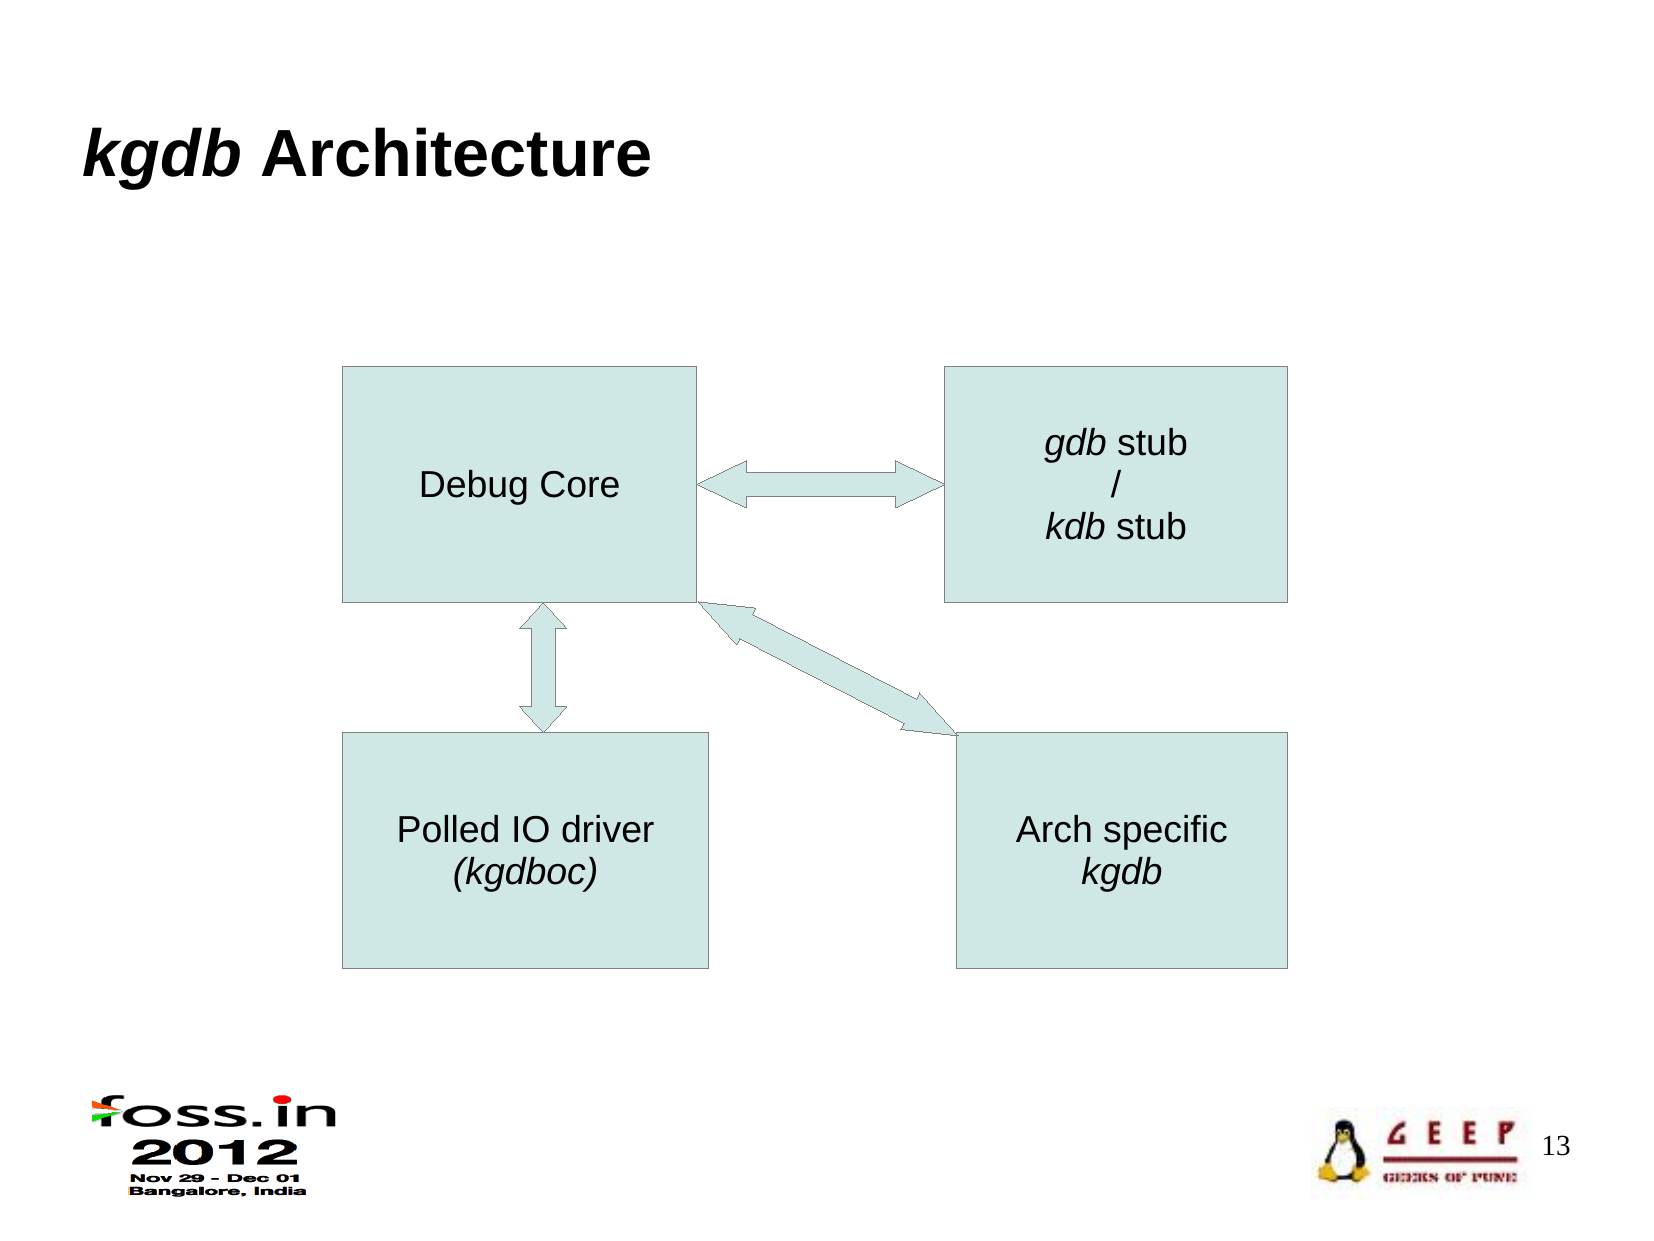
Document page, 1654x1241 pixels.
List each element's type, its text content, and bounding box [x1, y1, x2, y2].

text_box Debug Core [342, 366, 697, 603]
text_box [519, 602, 567, 733]
picture [1311, 1107, 1532, 1199]
text_box Arch specific kgdb [956, 732, 1288, 969]
text_box [696, 460, 945, 508]
text_box gdb stub / kdb stub [944, 366, 1288, 603]
text_box [698, 601, 959, 736]
text_box Polled IO driver (kgdboc) [342, 732, 709, 969]
picture [82, 1086, 343, 1205]
title kgdb Architecture [82, 49, 1571, 257]
